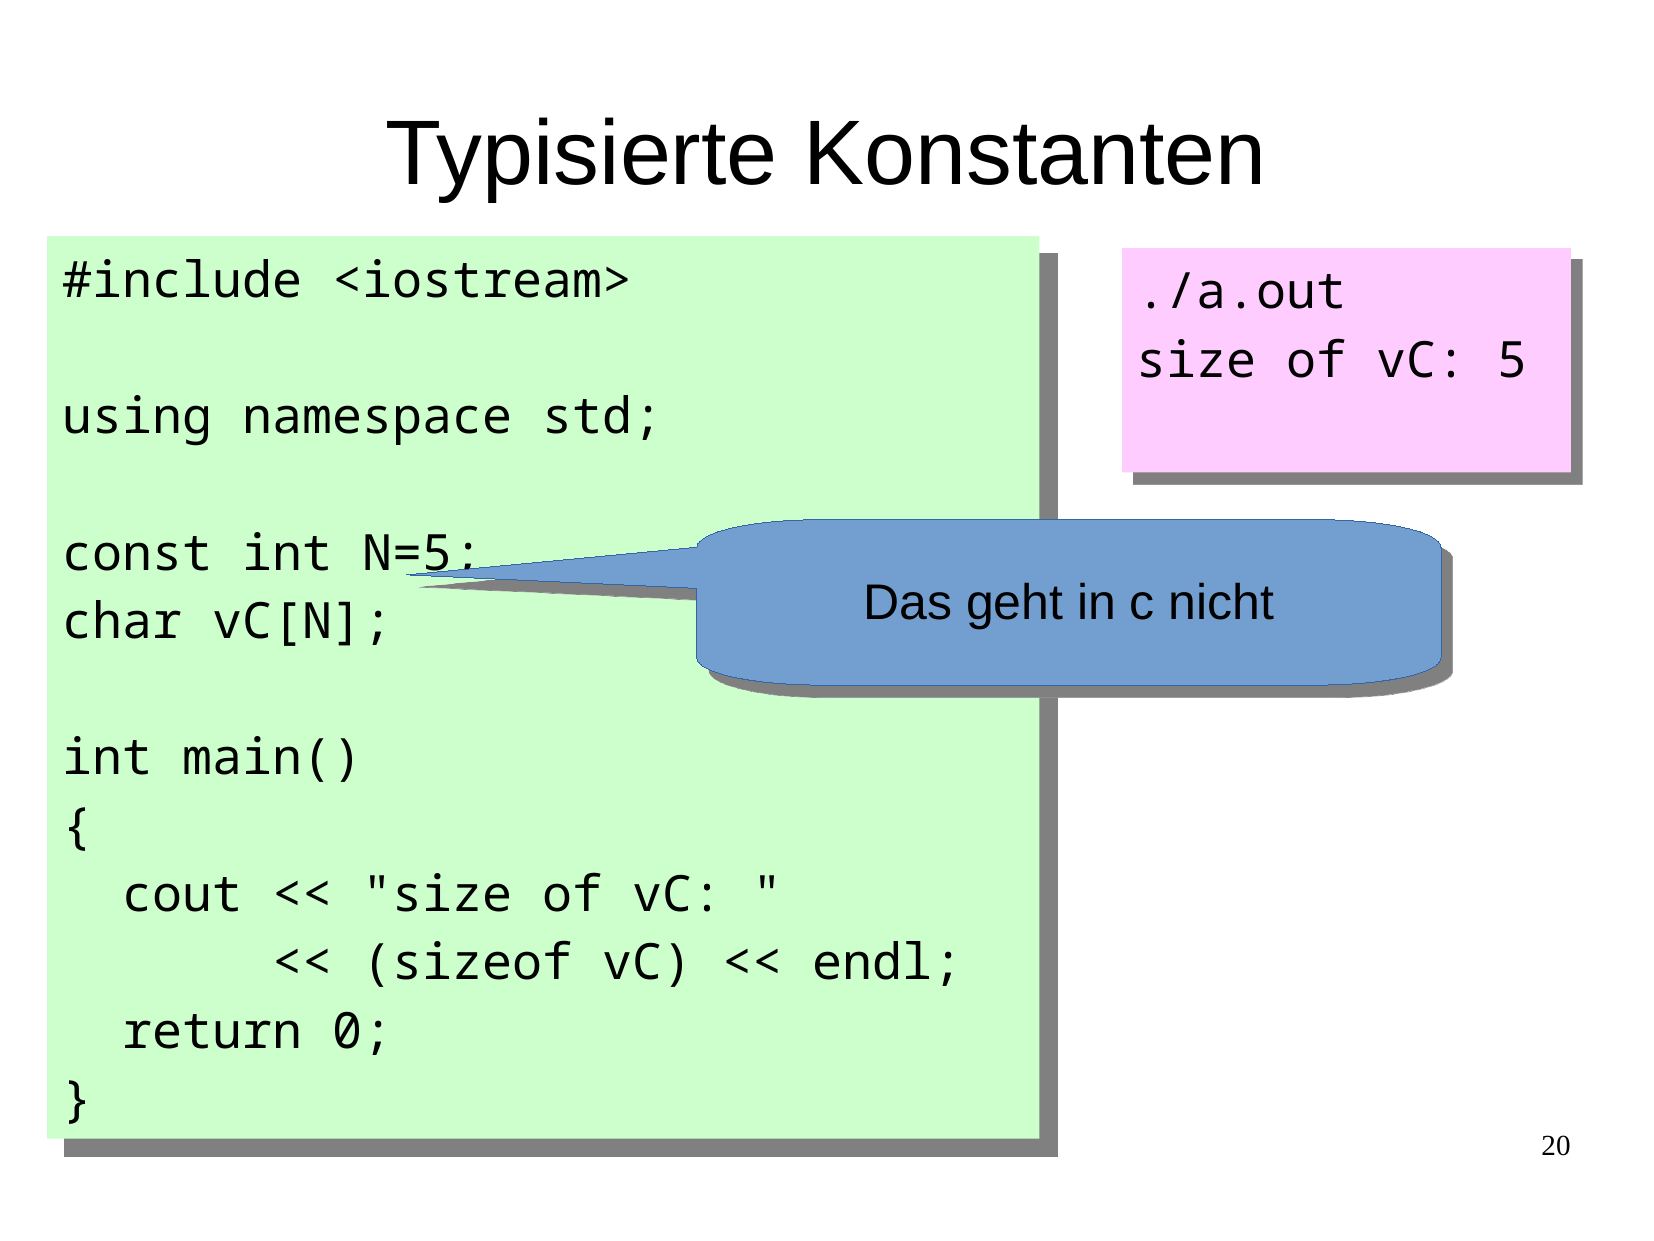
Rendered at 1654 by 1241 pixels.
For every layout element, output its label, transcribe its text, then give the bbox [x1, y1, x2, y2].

text_box ./a.out size of vC: 5 [1122, 248, 1571, 473]
text_box Das geht in c nicht [406, 519, 1442, 686]
title Typisierte Konstanten [82, 49, 1571, 257]
text_box #include <iostream> using namespace std; const int N=5; char vC[N]; int main() { cout << "size of vC: " << (sizeof vC) << endl; return 0; } [47, 236, 1040, 1040]
